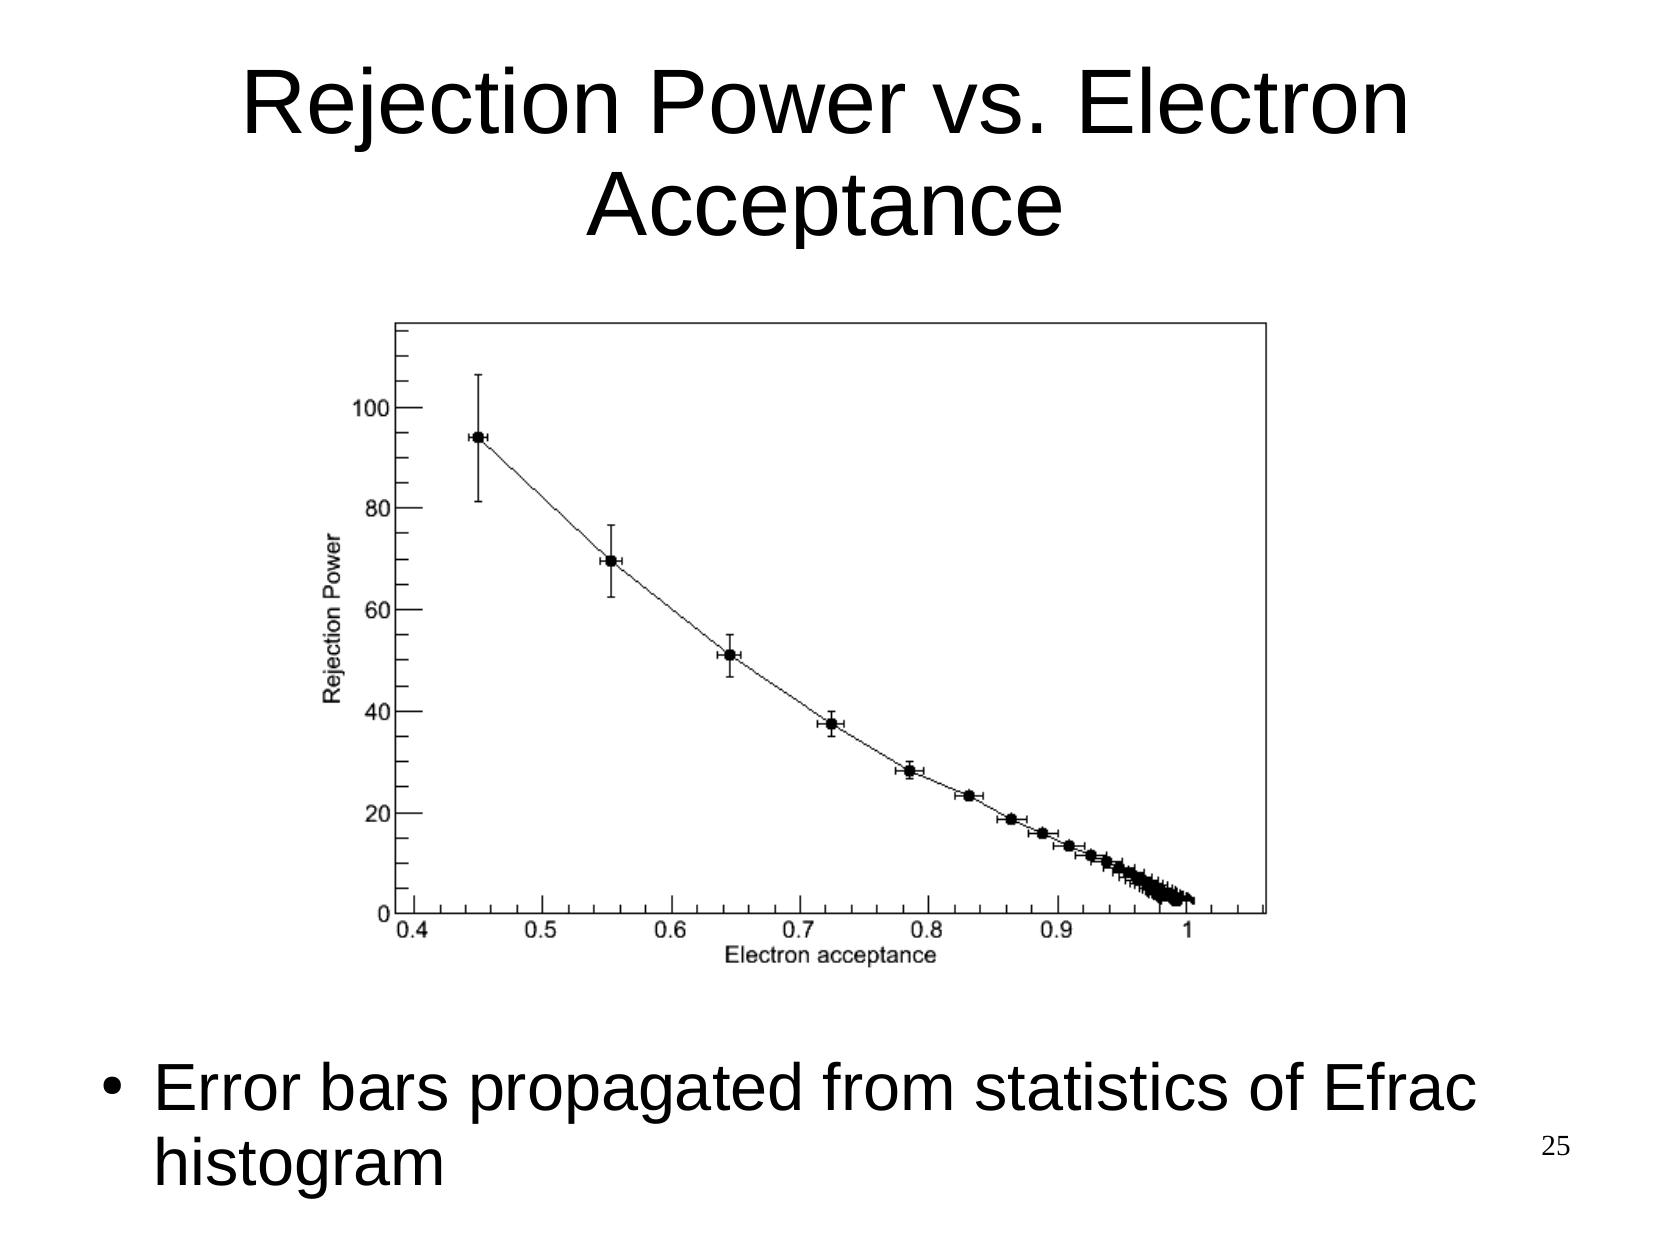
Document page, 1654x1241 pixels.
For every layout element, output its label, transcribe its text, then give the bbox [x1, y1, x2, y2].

picture [287, 249, 1375, 988]
list Error bars propagated from statistics of Efrac histogram [82, 1050, 1538, 1215]
title Rejection Power vs. Electron Acceptance [82, 49, 1571, 257]
